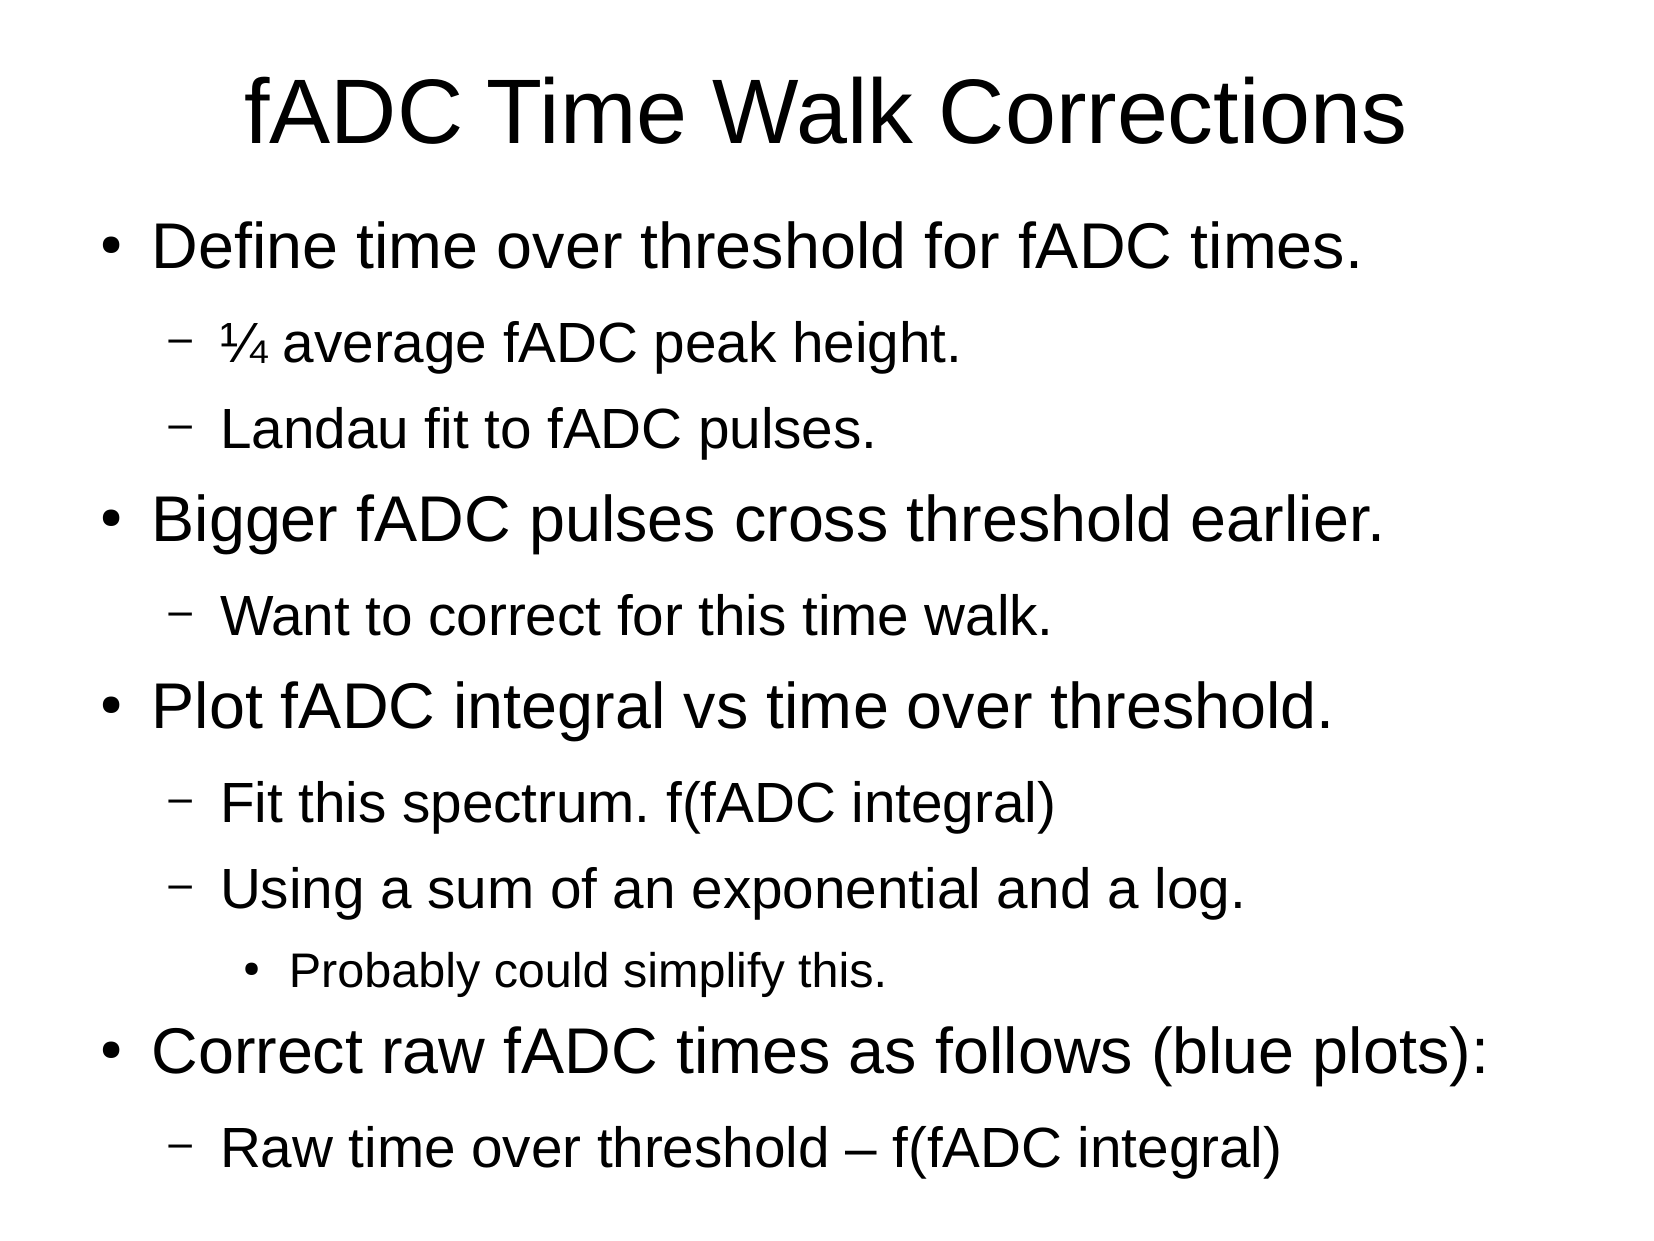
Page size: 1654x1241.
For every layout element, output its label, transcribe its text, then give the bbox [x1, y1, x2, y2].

list Define time over threshold for fADC times. ¼ average fADC peak height. Landau fit to fADC pulses. Bigger fADC pulses cross threshold earlier. Want to correct for this time walk. Plot fADC integral vs time over threshold. Fit this spectrum. f(fADC integral) Using a sum of an exponential and a log. Probably could simplify this. Correct raw fADC times as follows (blue plots): Raw time over threshold – f(fADC integral) [82, 210, 1571, 1186]
title fADC Time Walk Corrections [82, 8, 1571, 210]
